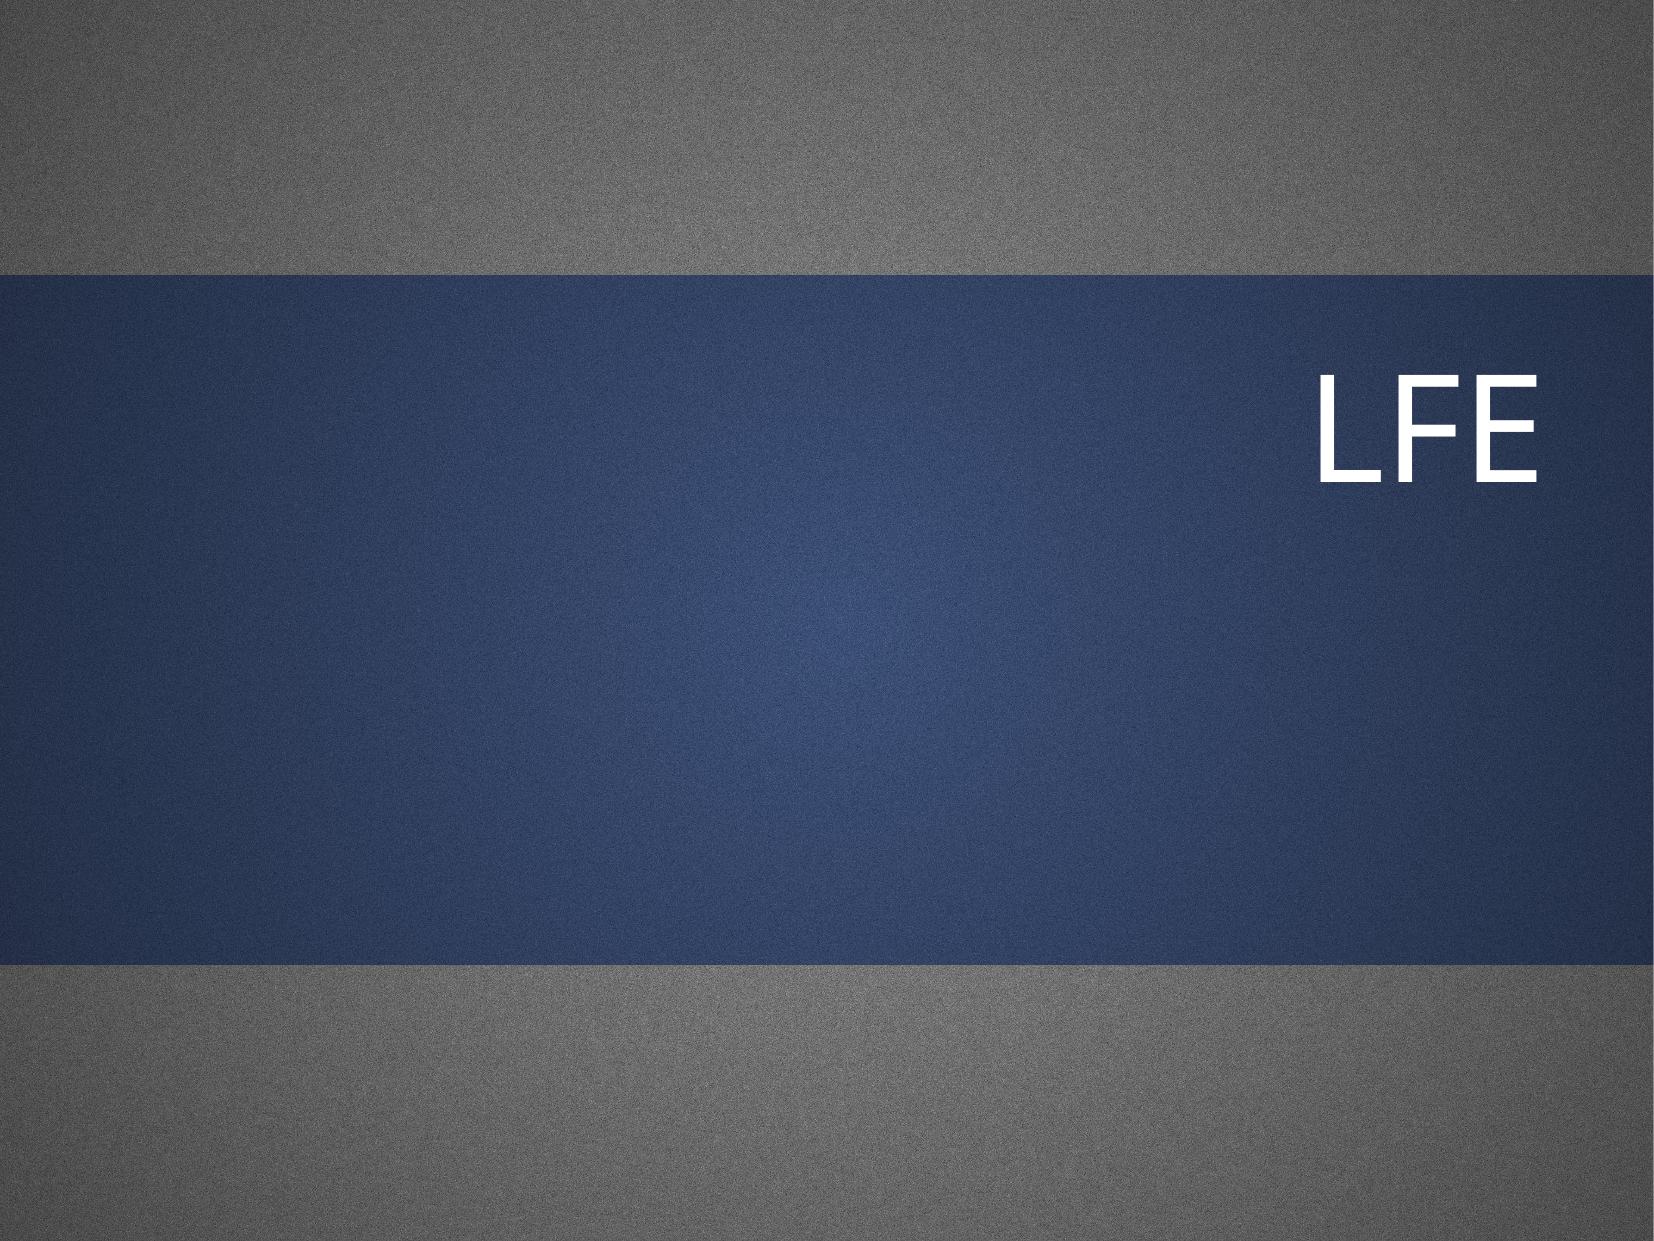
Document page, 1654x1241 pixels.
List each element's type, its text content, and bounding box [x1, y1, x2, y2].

picture [0, 0, 1654, 1241]
text_box LFE [446, 315, 1561, 654]
